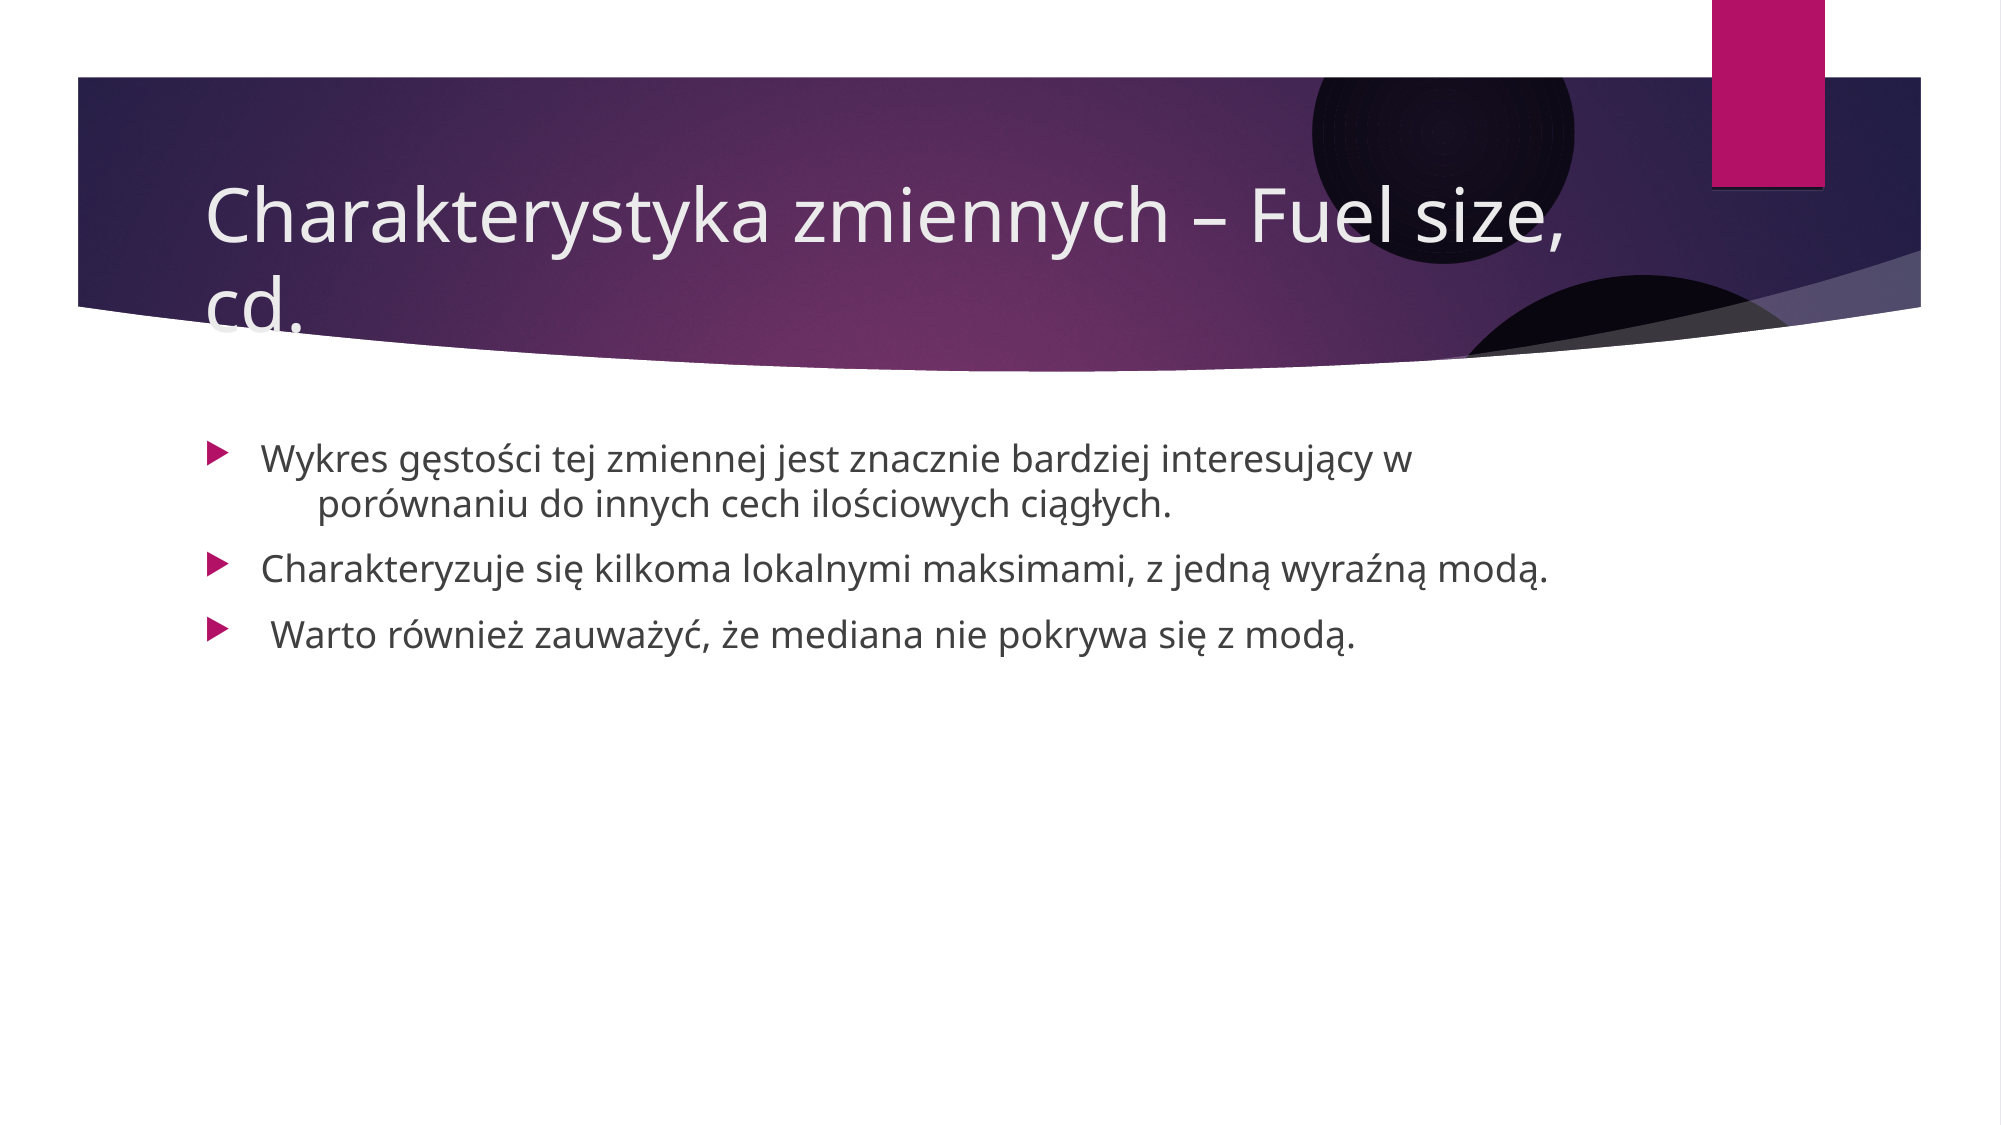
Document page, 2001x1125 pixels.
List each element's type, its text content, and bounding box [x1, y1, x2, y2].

list Wykres gęstości tej zmiennej jest znacznie bardziej interesujący w porównaniu do innych cech ilościowych ciągłych. Charakteryzuje się kilkoma lokalnymi maksimami, z jedną wyraźną modą. Warto również zauważyć, że mediana nie pokrywa się z modą. [189, 427, 1638, 988]
title Charakterystyka zmiennych – Fuel size, cd. [189, 159, 1627, 276]
